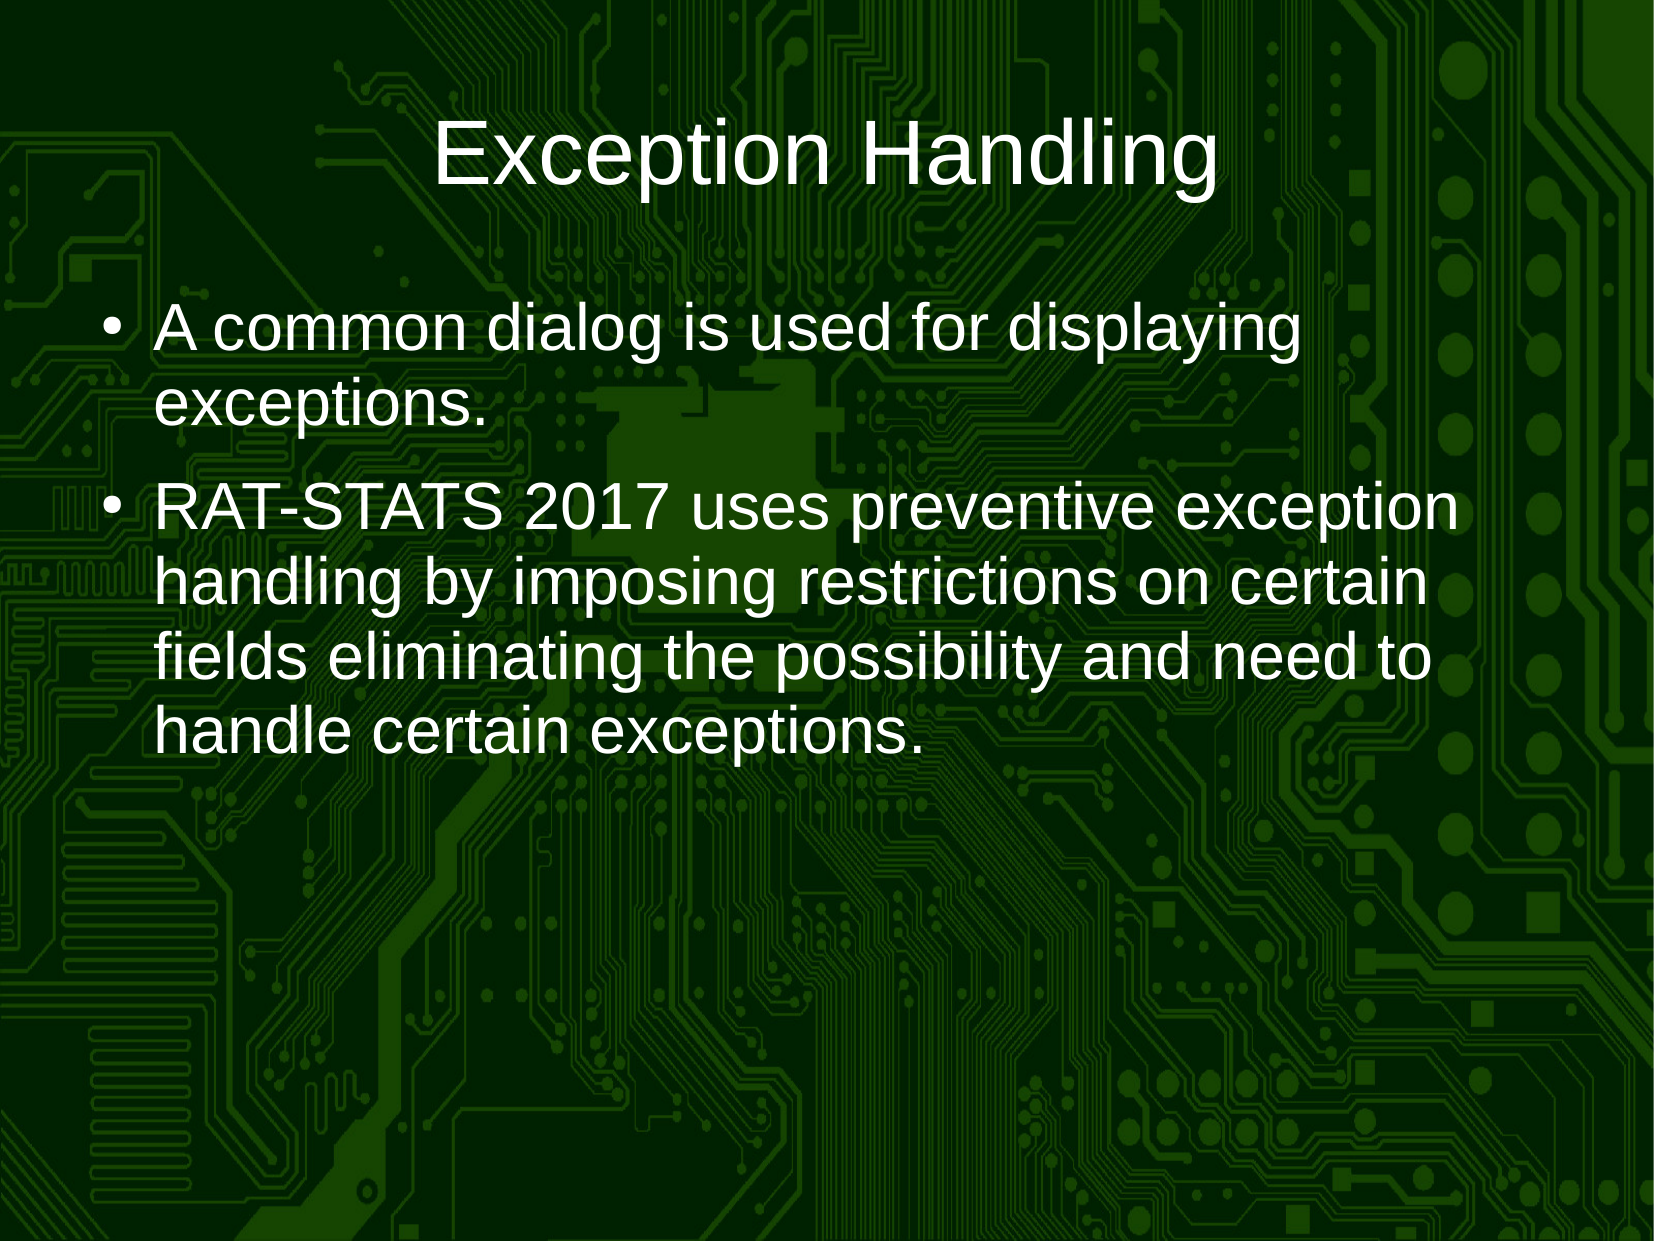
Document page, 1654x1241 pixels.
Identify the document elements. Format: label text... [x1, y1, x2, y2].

list A common dialog is used for displaying exceptions. RAT-STATS 2017 uses preventive exception handling by imposing restrictions on certain fields eliminating the possibility and need to handle certain exceptions. [82, 290, 1571, 1010]
picture [0, 0, 1654, 1241]
title Exception Handling [82, 49, 1571, 257]
